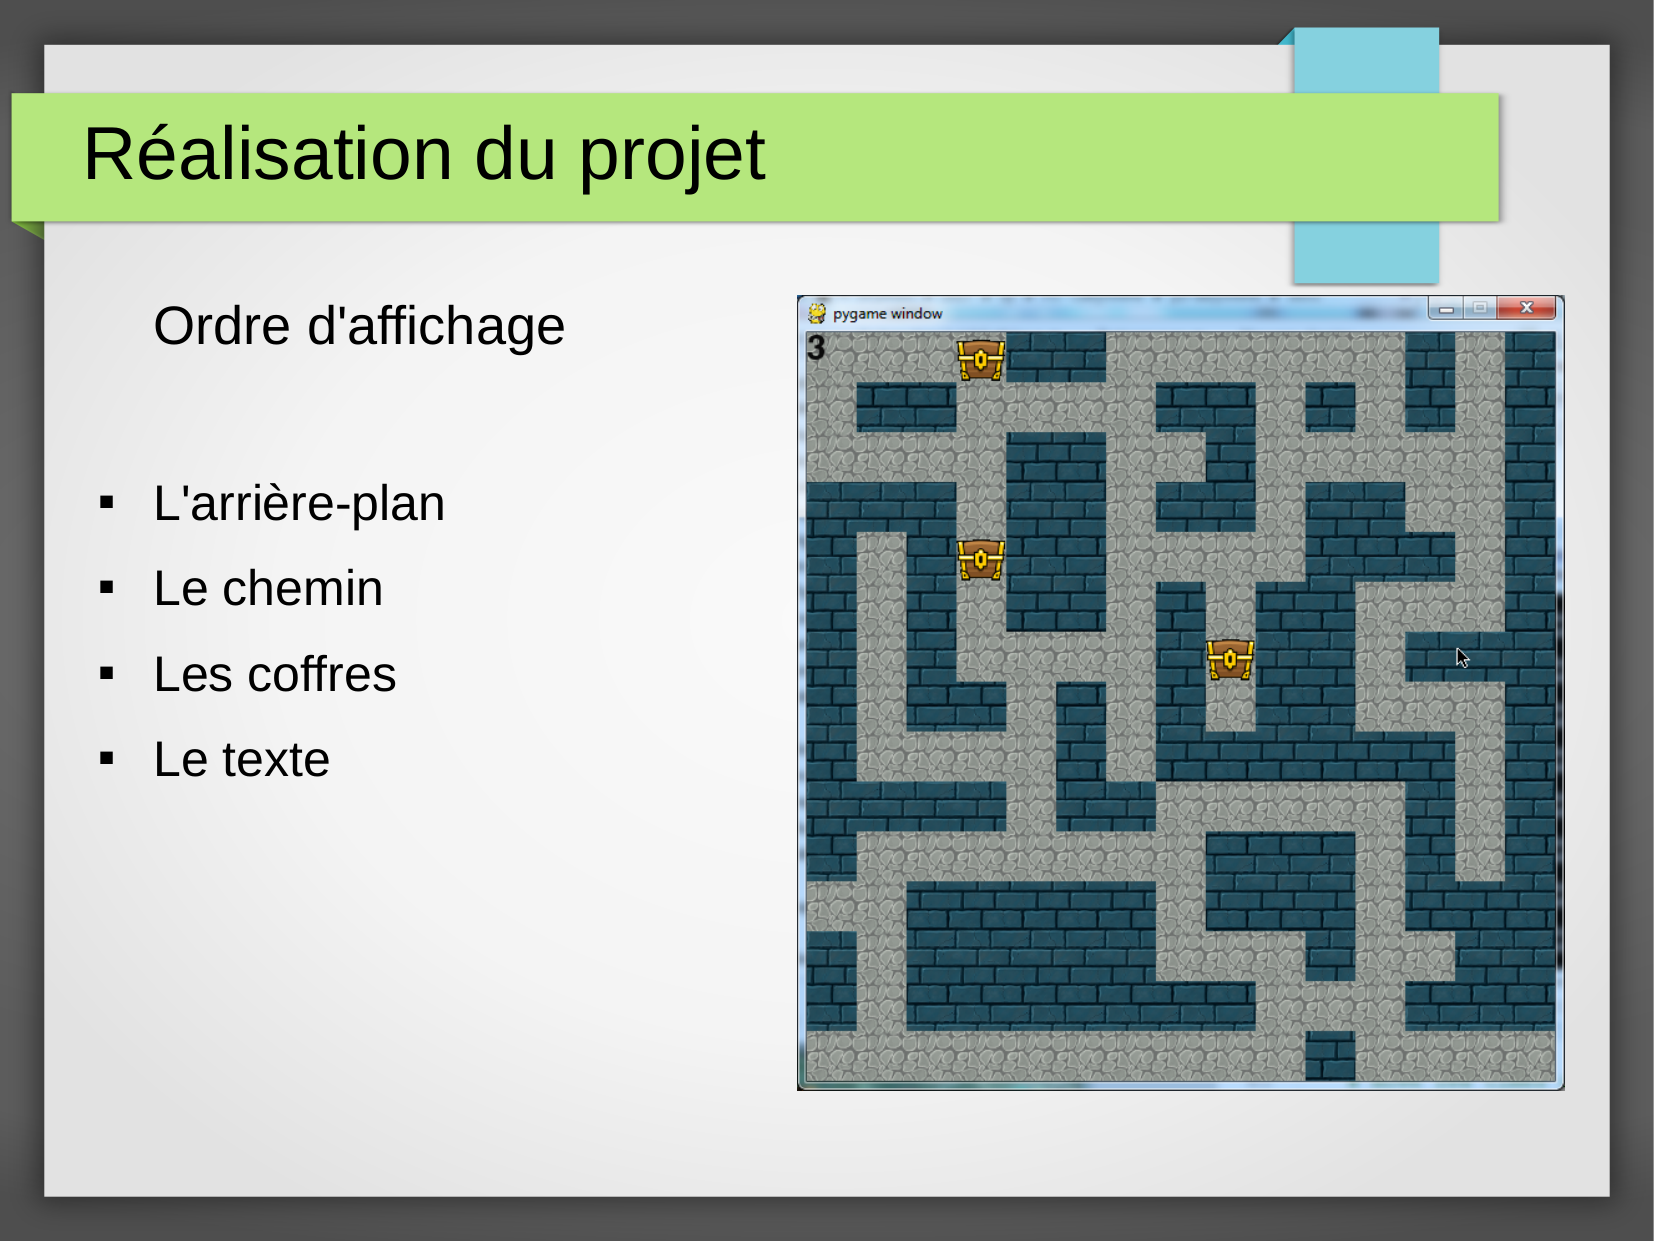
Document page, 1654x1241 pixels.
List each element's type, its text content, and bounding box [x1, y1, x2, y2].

list Ordre d'affichage L'arrière-plan Le chemin Les coffres Le texte [1565, 295, 1571, 1015]
list Ordre d'affichage L'arrière-plan Le chemin Les coffres Le texte [82, 295, 797, 1015]
picture [0, 0, 1654, 1241]
title Réalisation du projet [82, 94, 1264, 213]
